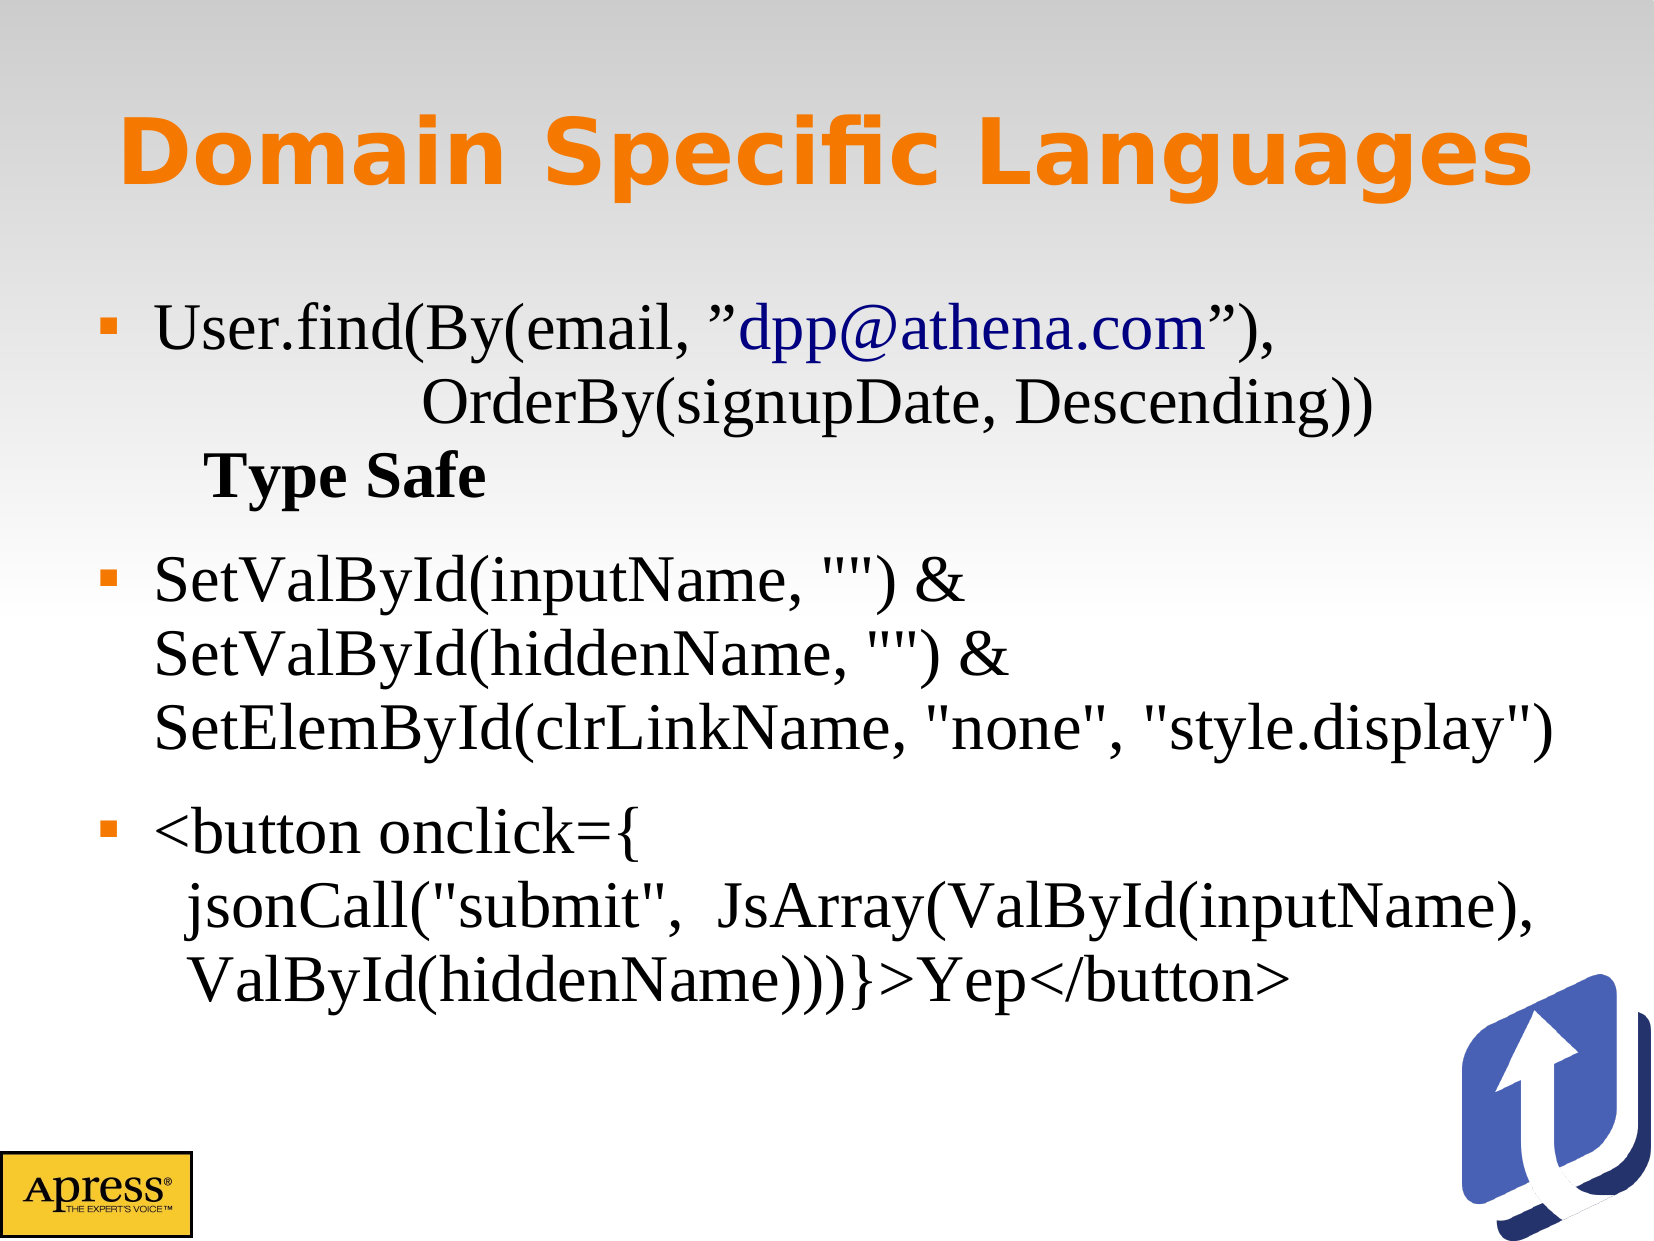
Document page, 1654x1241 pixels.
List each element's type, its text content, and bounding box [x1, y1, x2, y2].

picture [1462, 974, 1651, 1241]
title Domain Specific Languages [82, 56, 1571, 250]
list User.find(By(email, ”dpp@athena.com”), OrderBy(signupDate, Descending)) Type Safe SetValById(inputName, "") & SetValById(hiddenName, "") & SetElemById(clrLinkName, "none", "style.display") <button onclick={ jsonCall("submit", JsArray(ValById(inputName), ValById(hiddenName)))}>Yep</button> [82, 290, 1571, 1094]
picture [0, 1151, 193, 1238]
